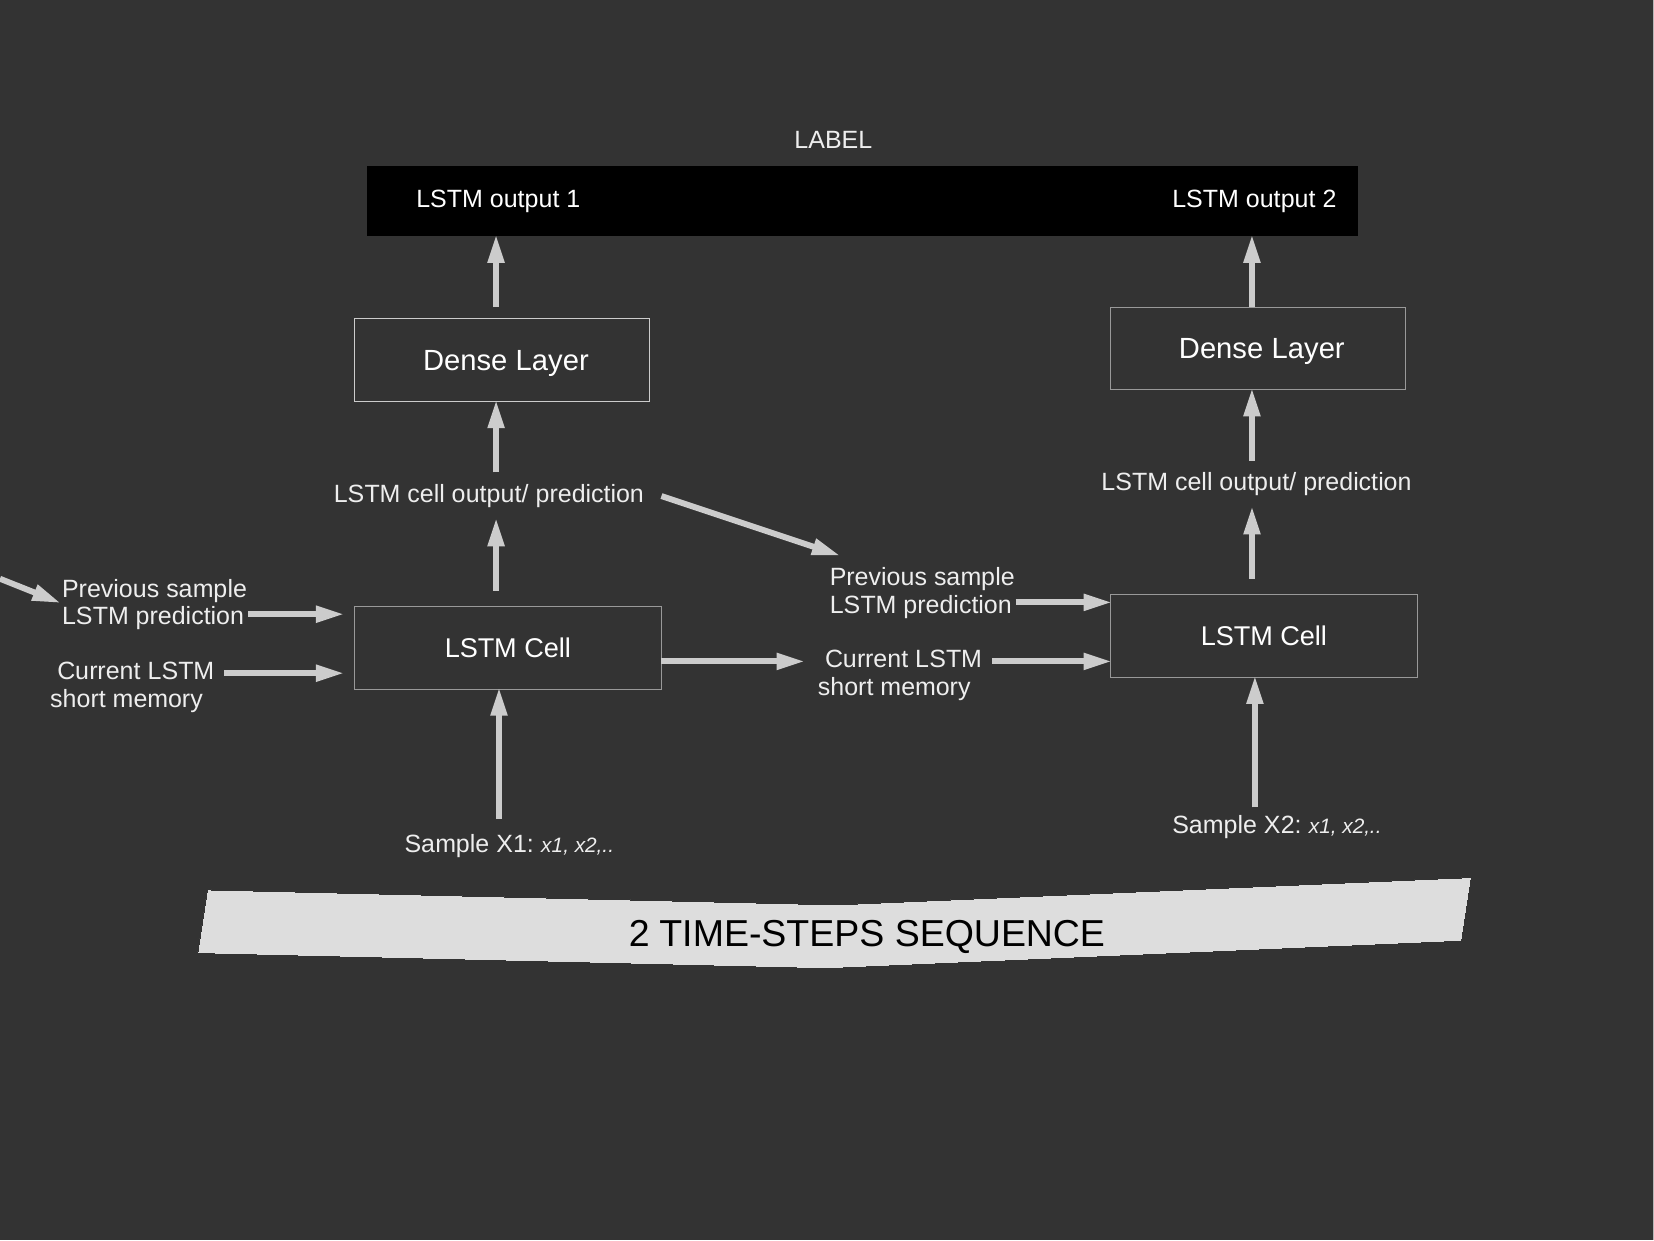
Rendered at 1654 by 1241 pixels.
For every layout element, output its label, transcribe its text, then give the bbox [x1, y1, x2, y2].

text_box Sample X1: x1, x2,.. [389, 822, 662, 922]
text_box LSTM output 2 [1157, 177, 1394, 225]
text_box LSTM output 1 [401, 177, 638, 225]
text_box Sample X2: x1, x2,.. [1157, 803, 1430, 902]
text_box Previous sample LSTM prediction [814, 555, 1052, 626]
text_box Current LSTM short memory [35, 649, 272, 721]
text_box Current LSTM short memory [803, 637, 1040, 709]
text_box 2 TIME-STEPS SEQUENCE [614, 905, 1217, 1004]
text_box [662, 877, 1472, 952]
text_box LABEL [779, 118, 1016, 217]
text_box [197, 889, 614, 964]
text_box Dense Layer [1110, 307, 1406, 390]
text_box LSTM Cell [1110, 594, 1418, 678]
text_box [366, 165, 1359, 237]
text_box Previous sample LSTM prediction [47, 566, 284, 638]
text_box Dense Layer [354, 318, 650, 402]
text_box LSTM Cell [354, 606, 662, 690]
text_box LSTM cell output/ prediction [1086, 460, 1453, 508]
text_box LSTM cell output/ prediction [318, 472, 686, 520]
